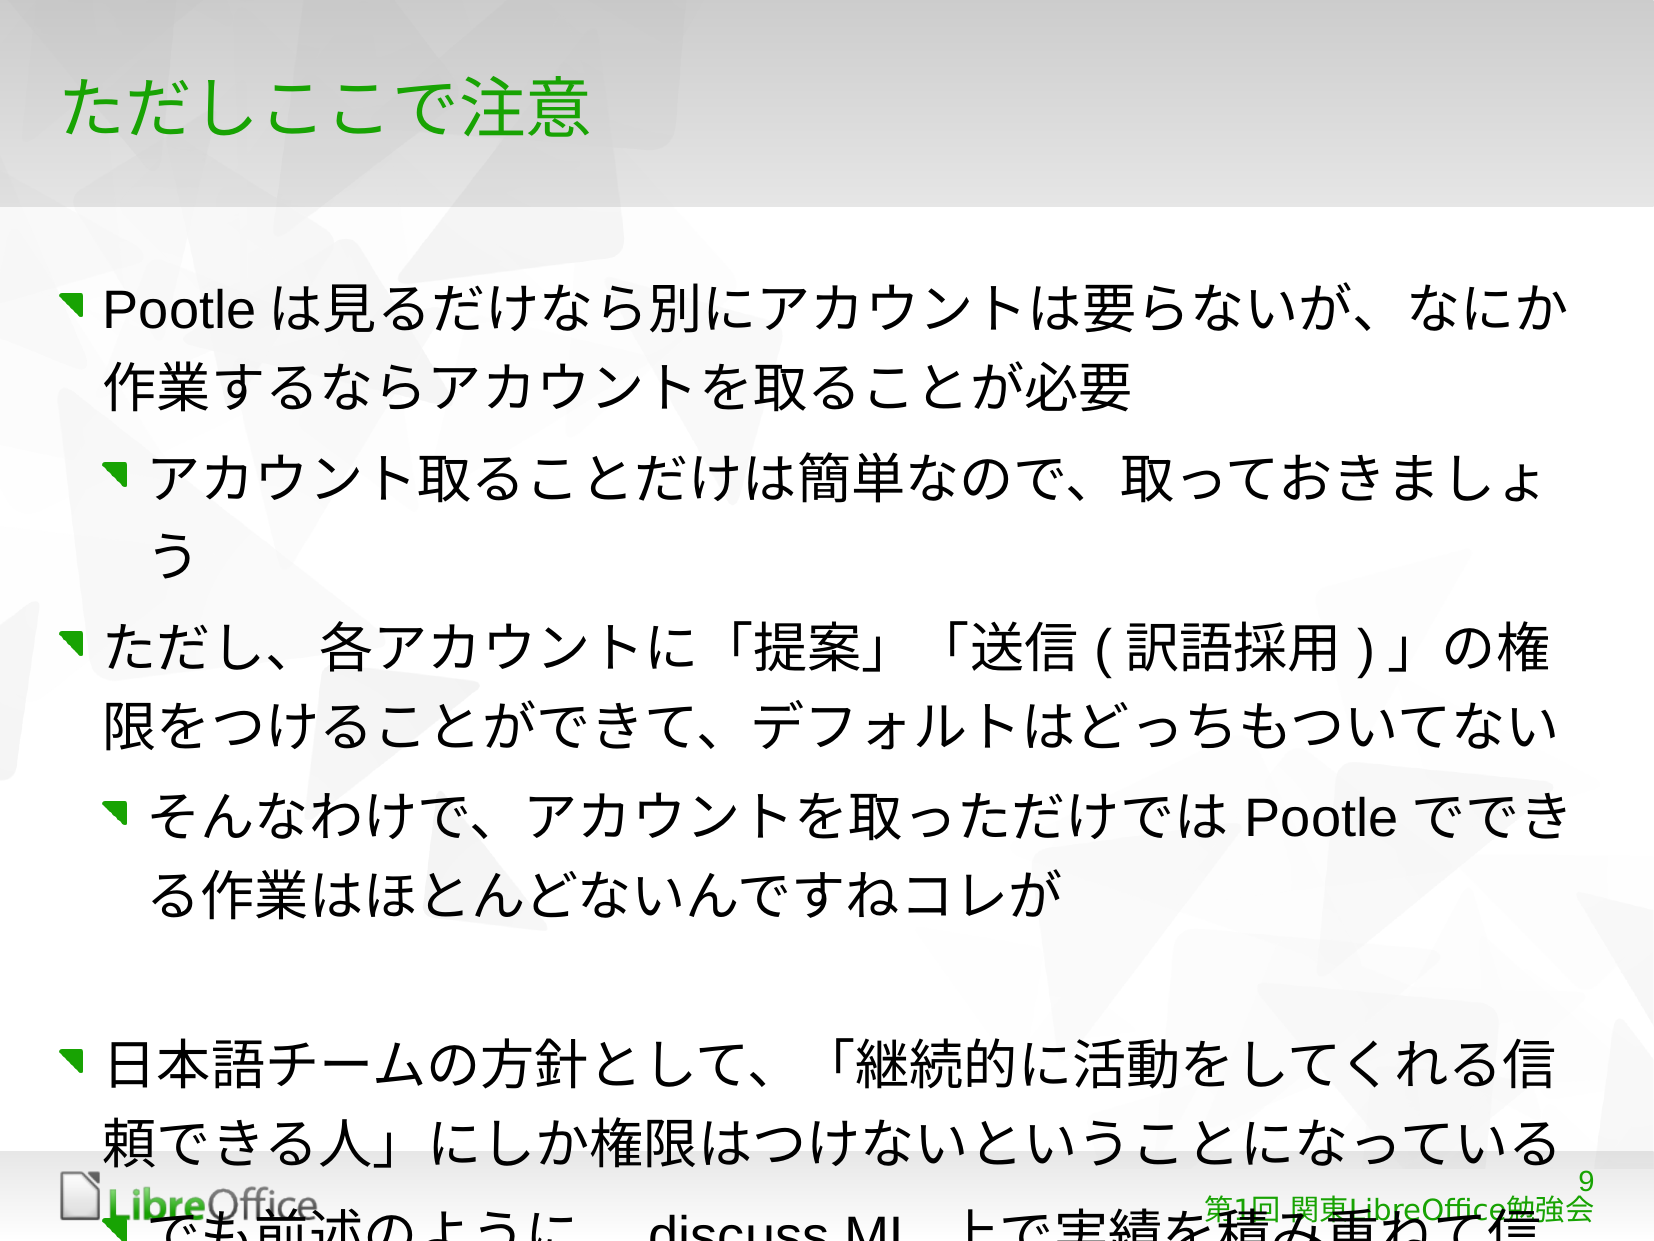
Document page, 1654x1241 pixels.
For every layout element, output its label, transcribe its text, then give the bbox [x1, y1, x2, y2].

title ただしここで注意 [59, 29, 1595, 178]
list Pootleは見るだけなら別にアカウントは要らないが、なにか作業するならアカウントを取ることが必要 アカウント取ることだけは簡単なので、取っておきましょう ただし、各アカウントに「提案」「送信(訳語採用)」の権限をつけることができて、デフォルトはどっちもついてない そんなわけで、アカウントを取っただけではPootleでできる作業はほとんどないんですねコレが 日本語チームの方針として、「継続的に活動をしてくれる信頼できる人」にしか権限はつけないということになっている でも前述のように、discuss ML 上で実績を積み重ねて信頼を得られれば権限はもらえますよ！ [59, 265, 1595, 1123]
picture [0, 0, 783, 931]
picture [915, 548, 1654, 1169]
picture [1528, 1154, 1539, 1162]
picture [284, 1154, 295, 1162]
picture [264, 1229, 276, 1234]
picture [41, 1152, 337, 1241]
picture [295, 1152, 306, 1160]
